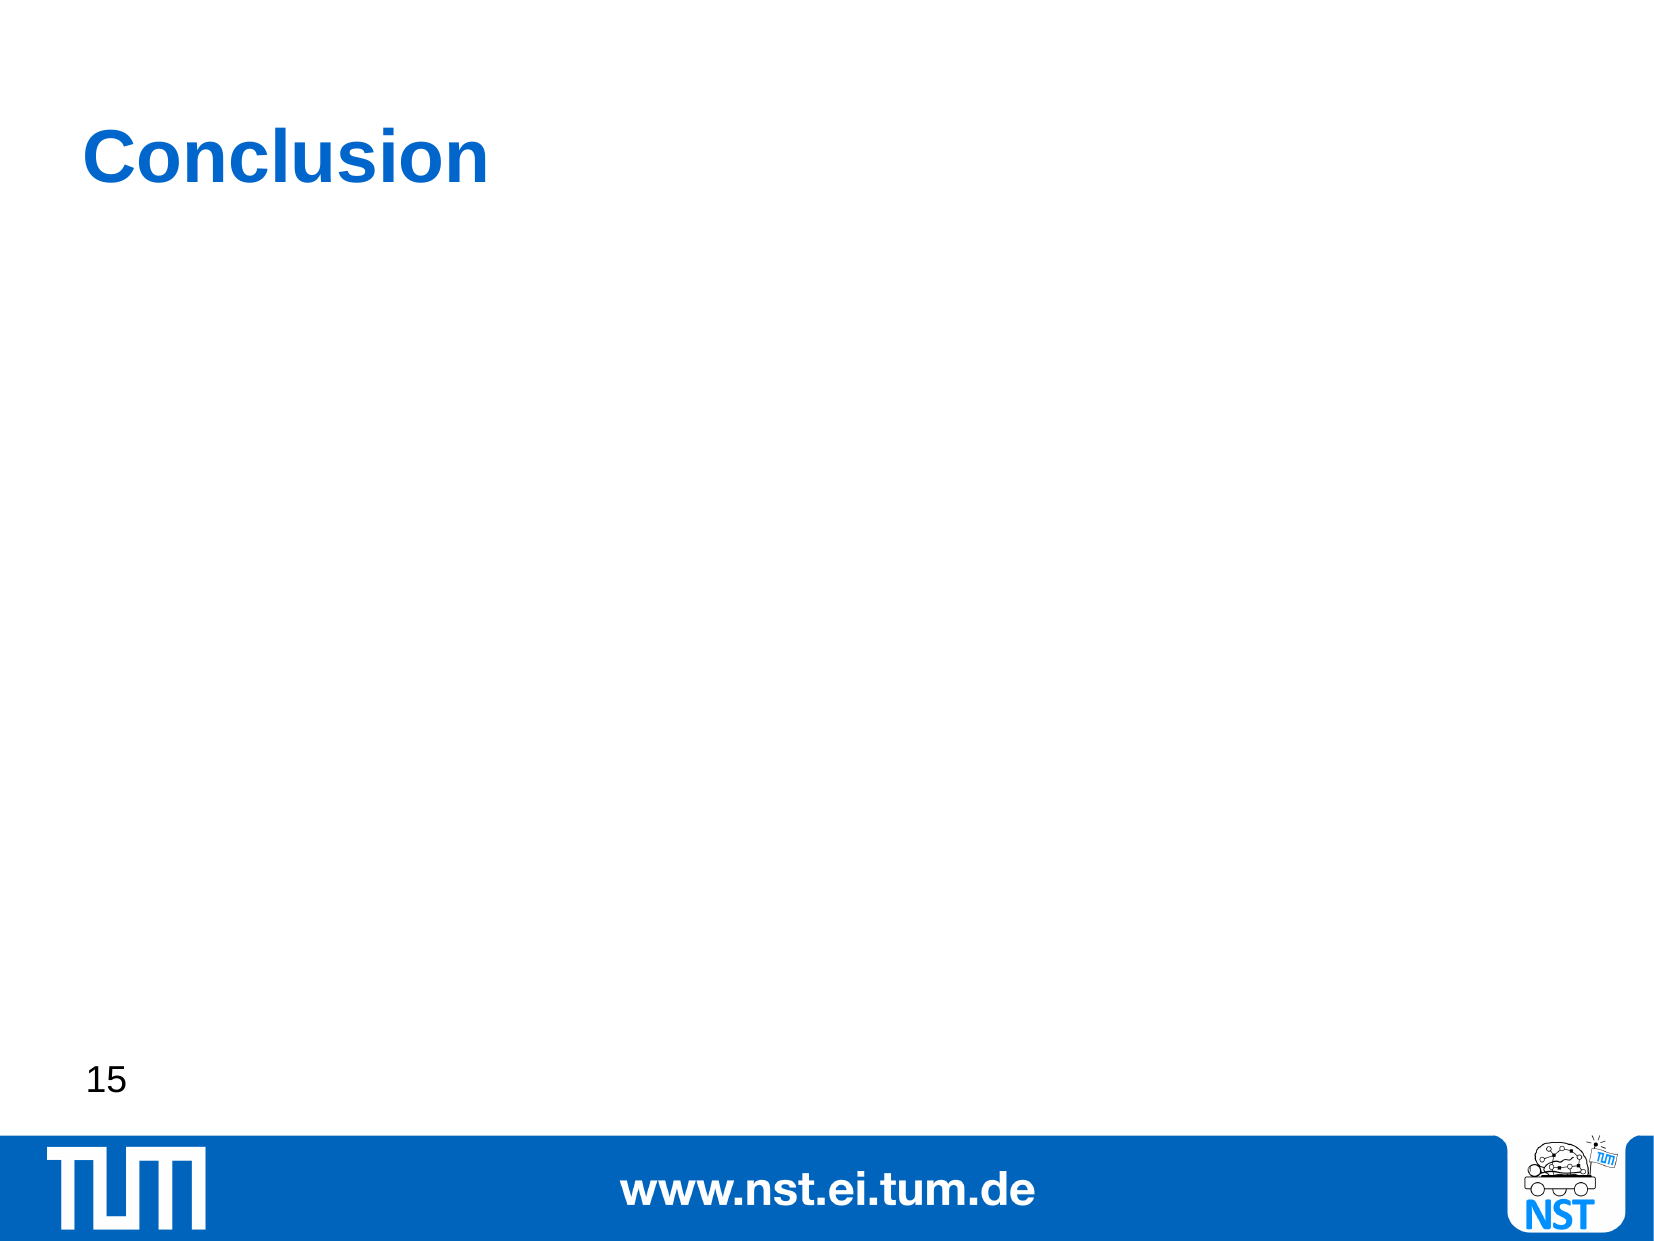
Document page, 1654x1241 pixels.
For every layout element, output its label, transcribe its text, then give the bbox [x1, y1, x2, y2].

title Conclusion [82, 49, 1571, 257]
picture [0, 1134, 1654, 1241]
